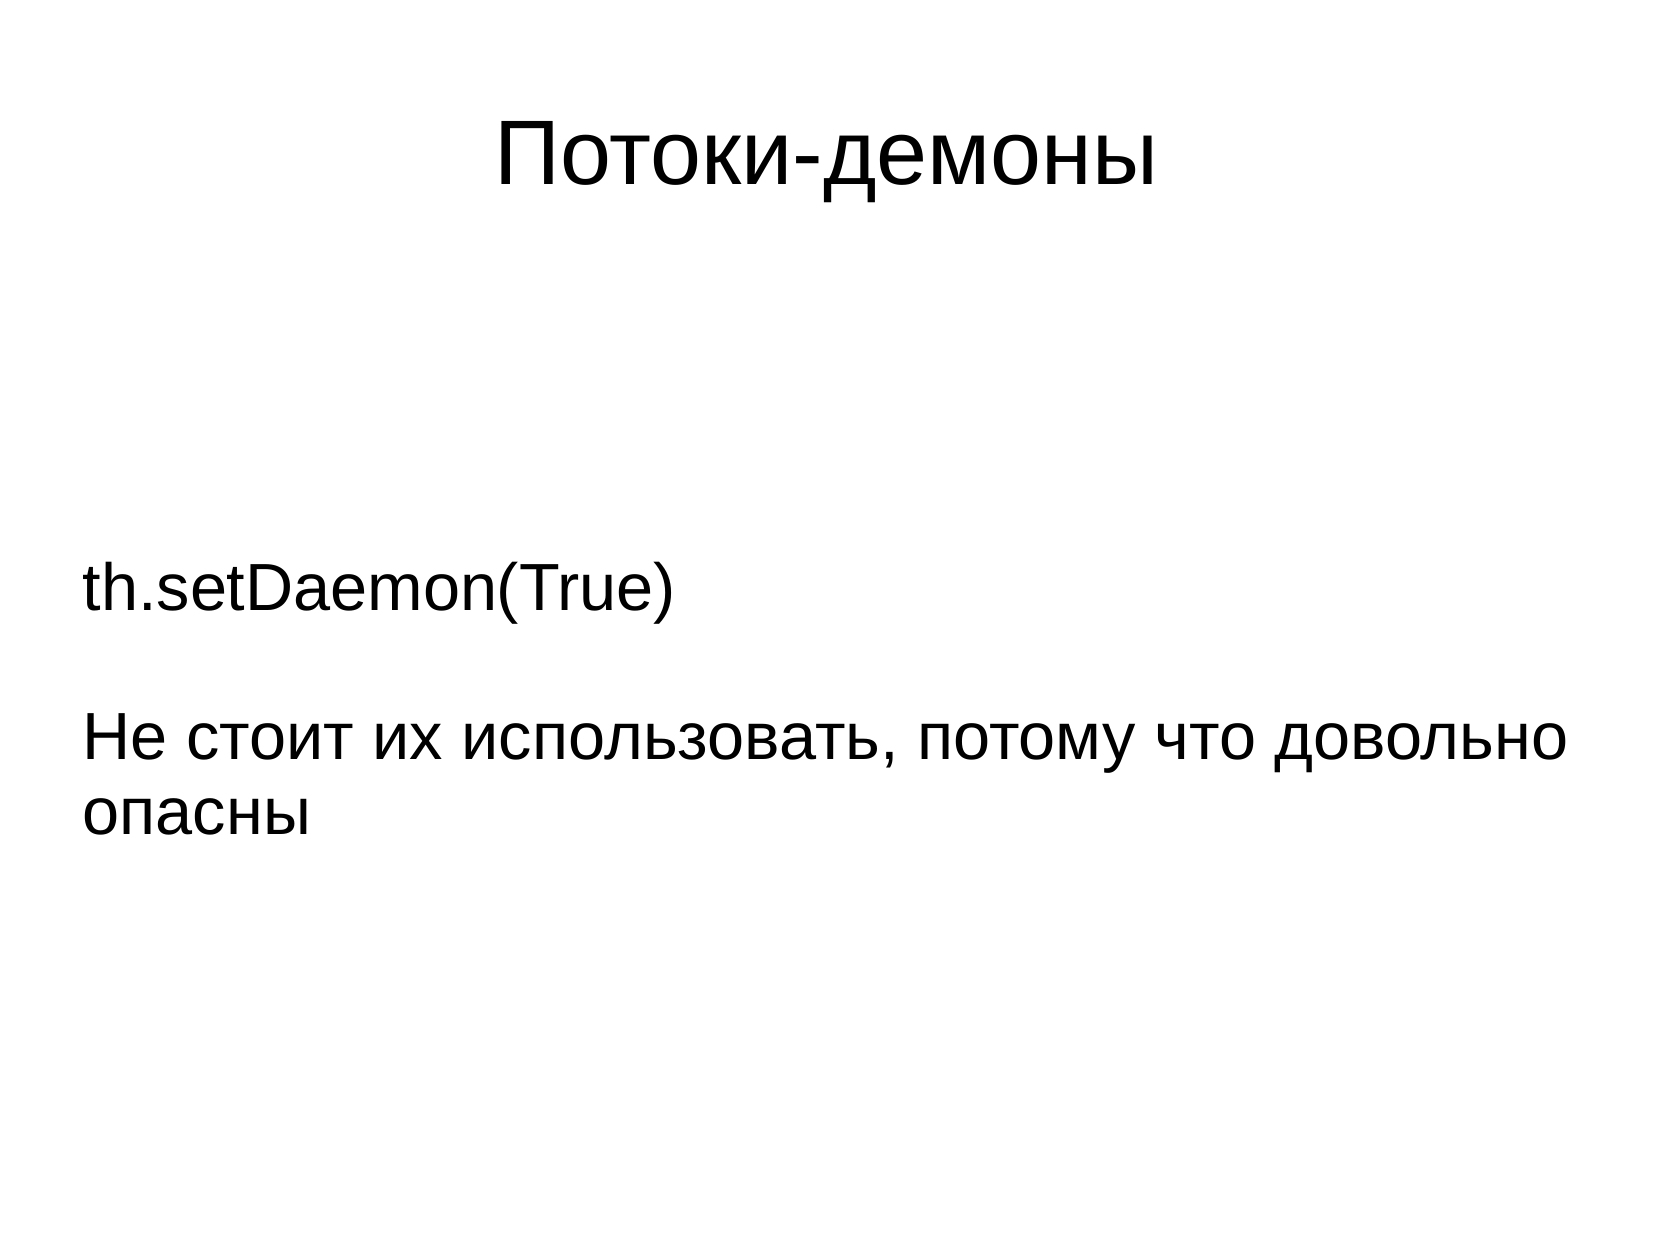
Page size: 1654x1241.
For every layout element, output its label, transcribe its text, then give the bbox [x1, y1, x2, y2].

subtitle th.setDaemon(True) Не стоит их использовать, потому что довольно опасны [82, 297, 1571, 1102]
title Потоки-демоны [82, 56, 1571, 250]
